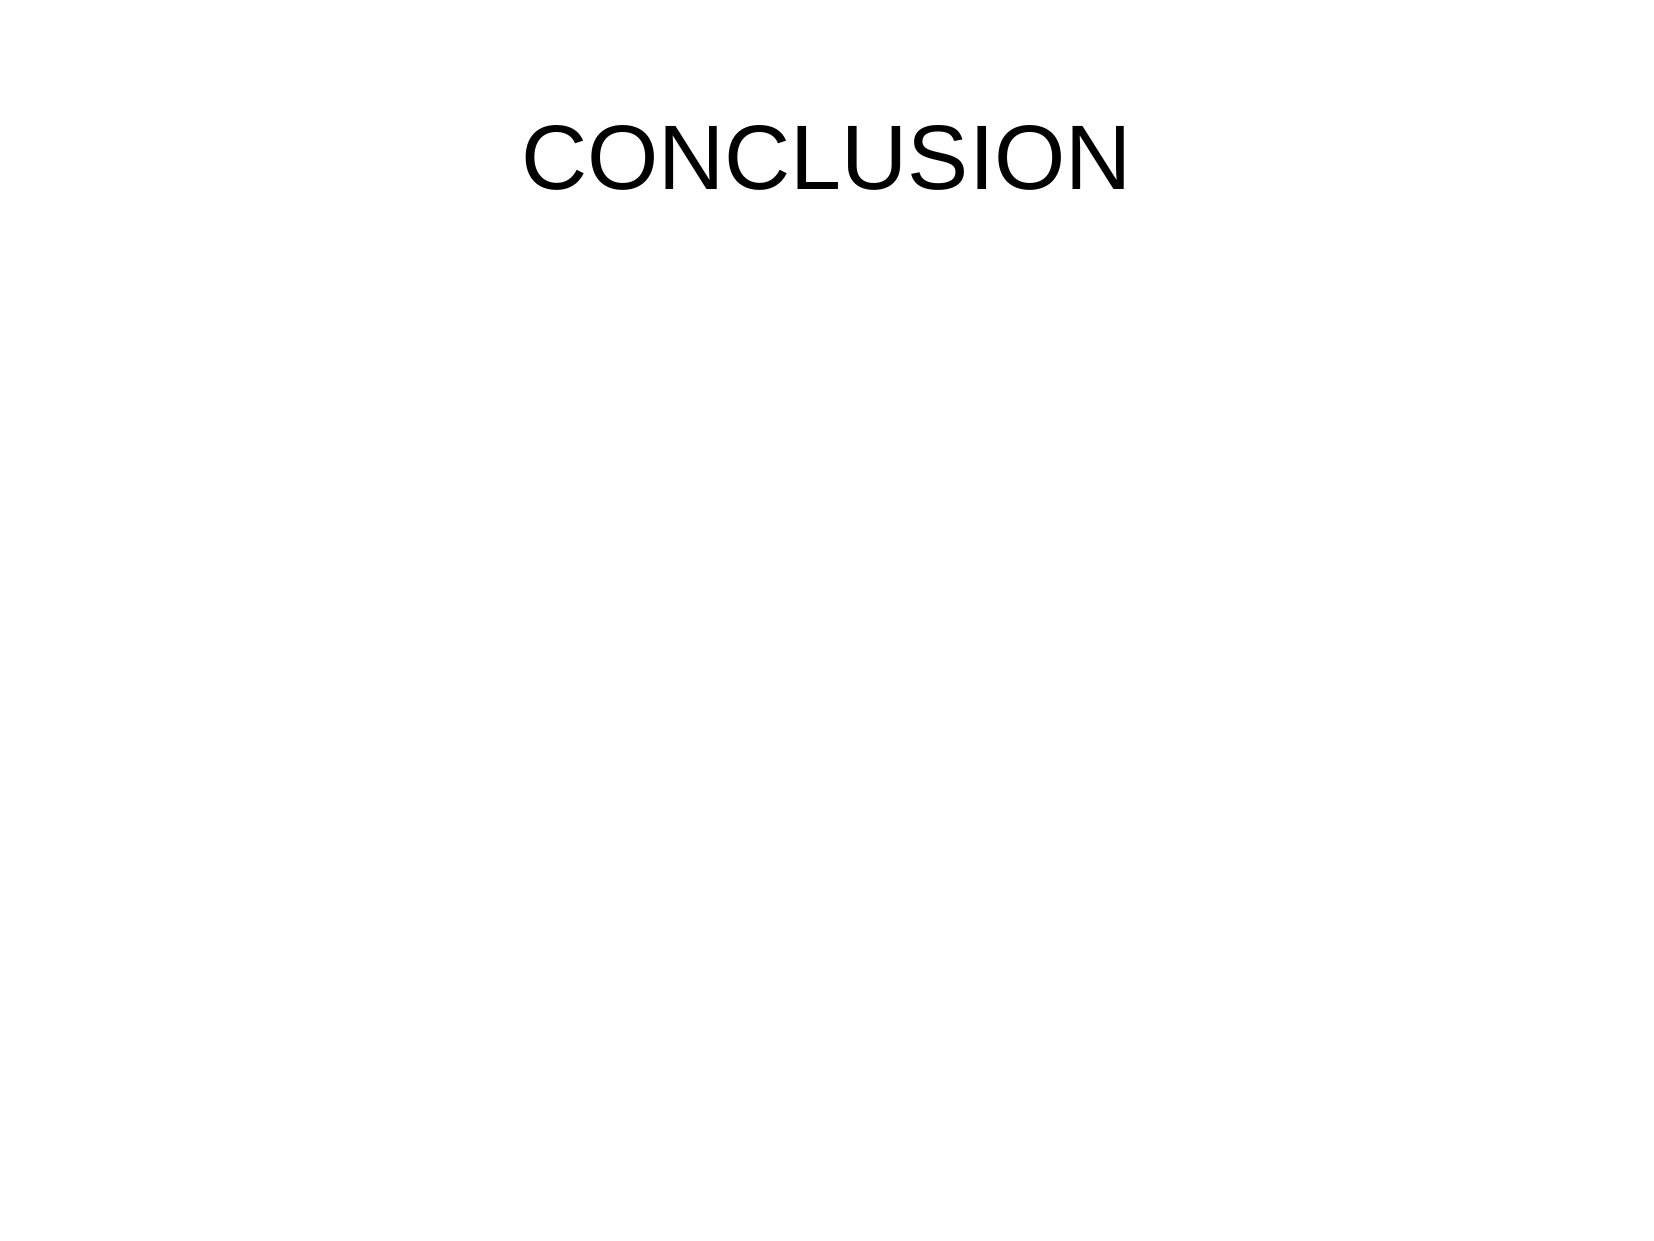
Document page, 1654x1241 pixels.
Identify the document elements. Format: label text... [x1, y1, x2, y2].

title CONCLUSION [82, 49, 1571, 257]
